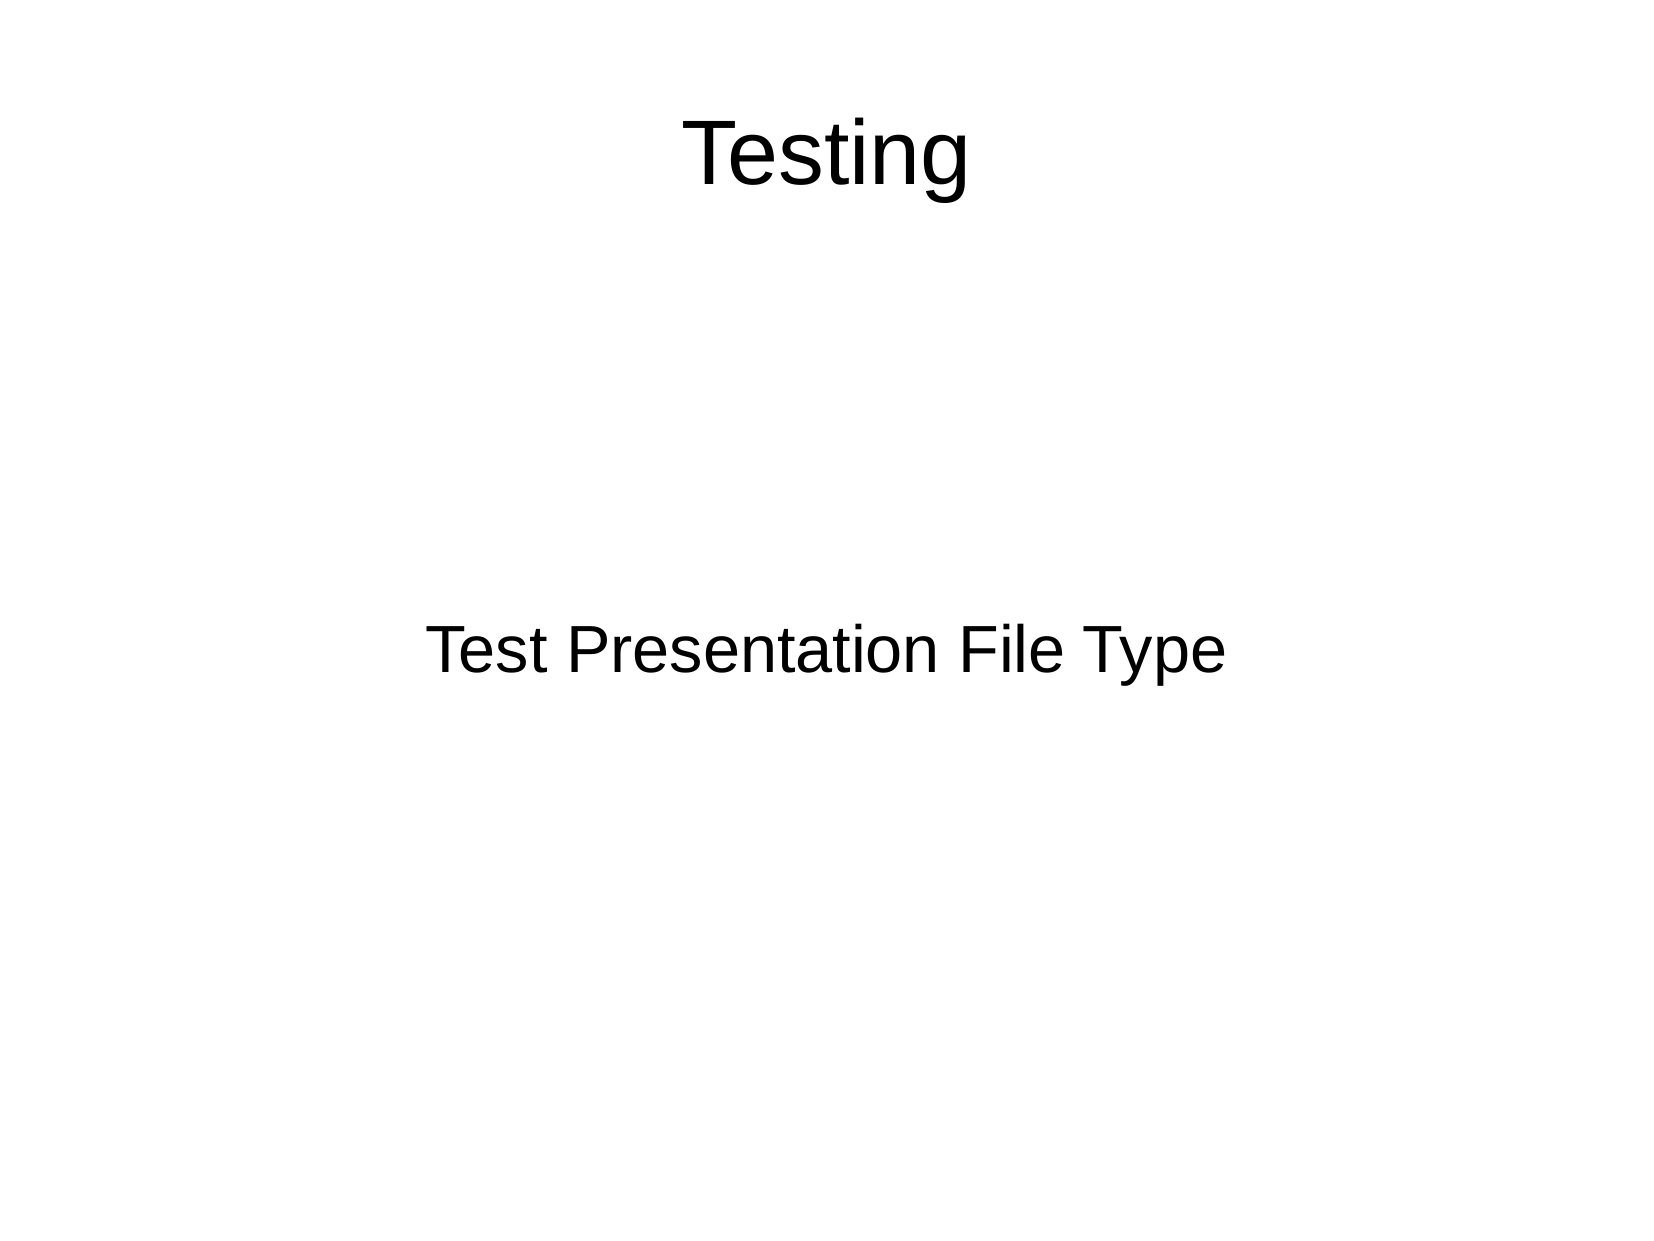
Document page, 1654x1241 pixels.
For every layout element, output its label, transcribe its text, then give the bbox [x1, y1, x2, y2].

title Testing [82, 49, 1571, 257]
subtitle Test Presentation File Type [82, 290, 1571, 1010]
